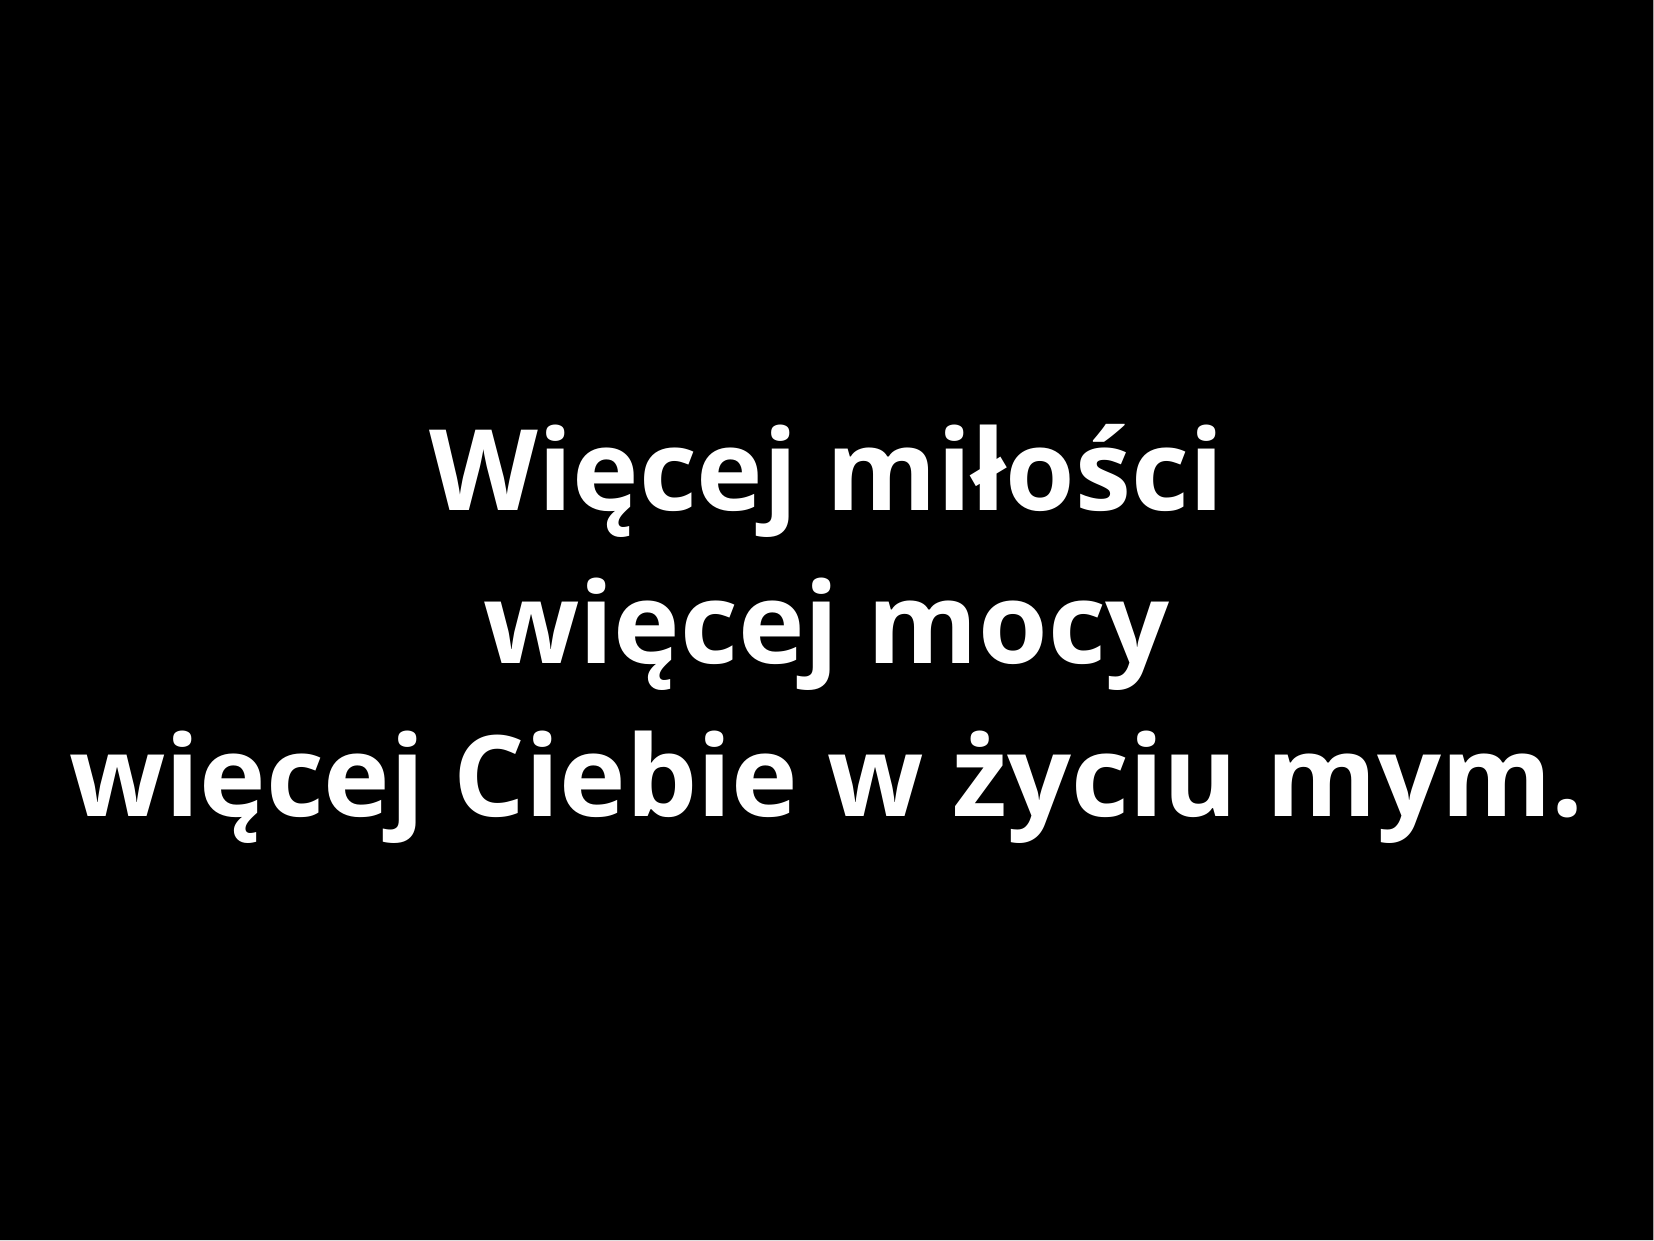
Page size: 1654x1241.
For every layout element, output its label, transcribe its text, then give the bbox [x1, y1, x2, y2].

title Więcej miłości więcej mocy więcej Ciebie w życiu mym. [0, 0, 1654, 1241]
